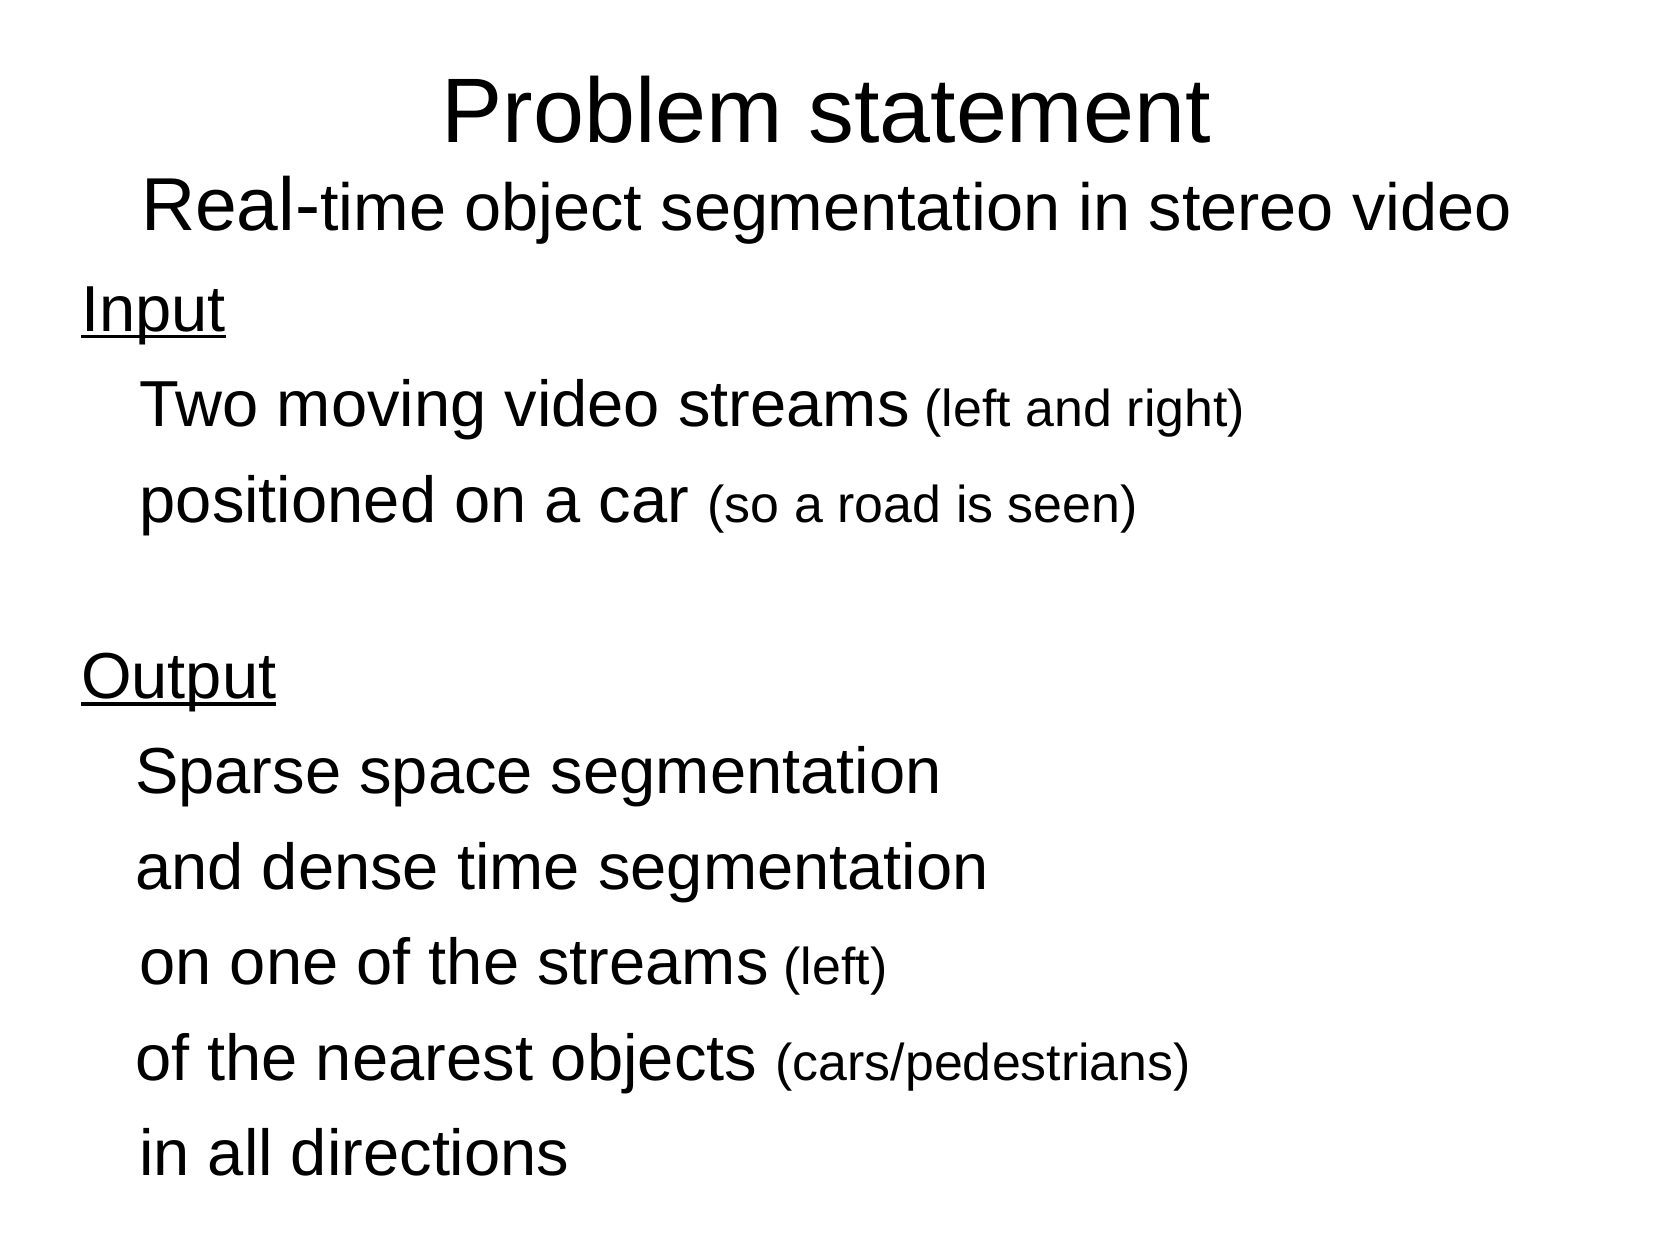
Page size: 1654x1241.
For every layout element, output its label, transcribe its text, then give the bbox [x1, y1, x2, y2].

title Problem statement Real-time object segmentation in stereo video [82, 49, 1571, 257]
list Input Two moving video streams (left and right) positioned on a car (so a road is seen) Output Sparse space segmentation and dense time segmentation on one of the streams (left) of the nearest objects (cars/pedestrians) in all directions [81, 272, 1537, 1203]
